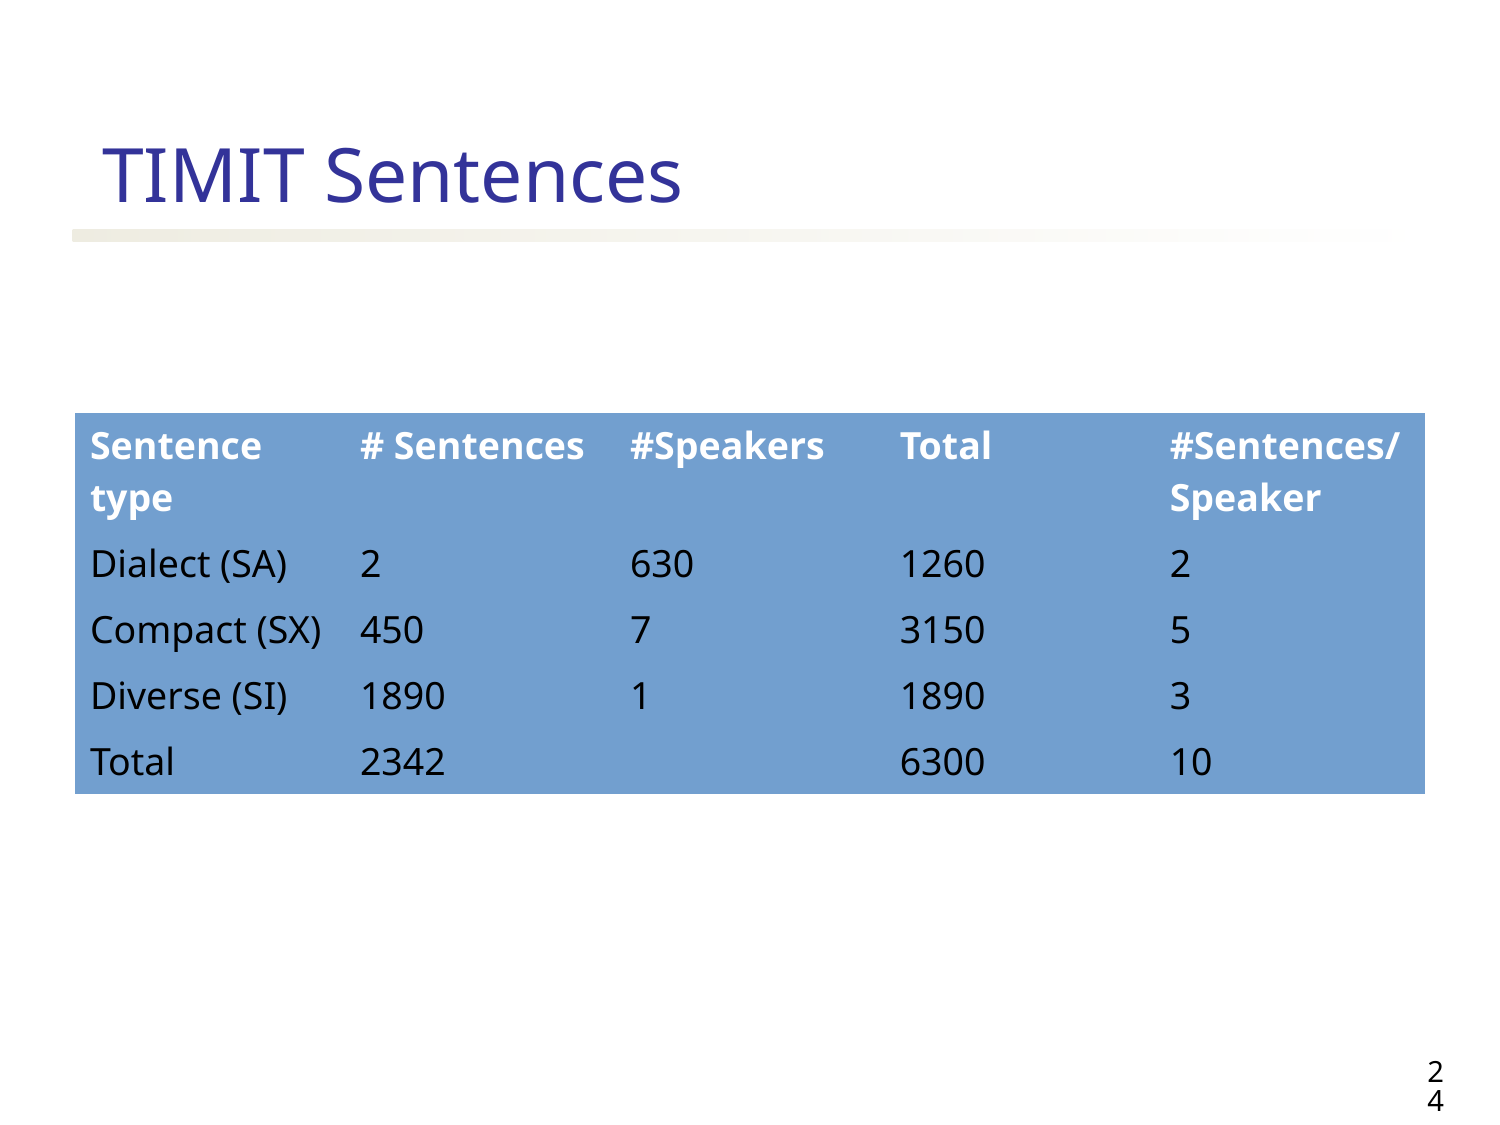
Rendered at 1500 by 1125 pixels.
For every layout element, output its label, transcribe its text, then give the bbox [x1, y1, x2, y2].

table_cell 1260 [885, 530, 1155, 596]
text_box <number> [1412, 1025, 1475, 1100]
table_cell Compact (SX) [75, 596, 345, 662]
table_cell 5 [1155, 596, 1425, 662]
table_cell [615, 728, 885, 794]
table_cell 1 [615, 662, 885, 728]
table_header #Speakers [615, 413, 885, 530]
table_cell 630 [615, 530, 885, 596]
table_cell 450 [345, 596, 615, 662]
table_cell 2 [1155, 530, 1425, 596]
table_cell 10 [1155, 728, 1425, 794]
table_cell 1890 [345, 662, 615, 728]
table_cell Diverse (SI) [75, 662, 345, 728]
text_box TIMIT Sentences [87, 37, 1304, 225]
table_header #Sentences/Speaker [1155, 413, 1425, 530]
table_cell 1890 [885, 662, 1155, 728]
table_cell Dialect (SA) [75, 530, 345, 596]
table_header Sentence type [75, 413, 345, 530]
table_cell 3 [1155, 662, 1425, 728]
table_cell Total [75, 728, 345, 794]
table_cell 3150 [885, 596, 1155, 662]
table_cell 7 [615, 596, 885, 662]
table_cell 2342 [345, 728, 615, 794]
table_cell 6300 [885, 728, 1155, 794]
table_header # Sentences [345, 413, 615, 530]
table_header Total [885, 413, 1155, 530]
table_cell 2 [345, 530, 615, 596]
